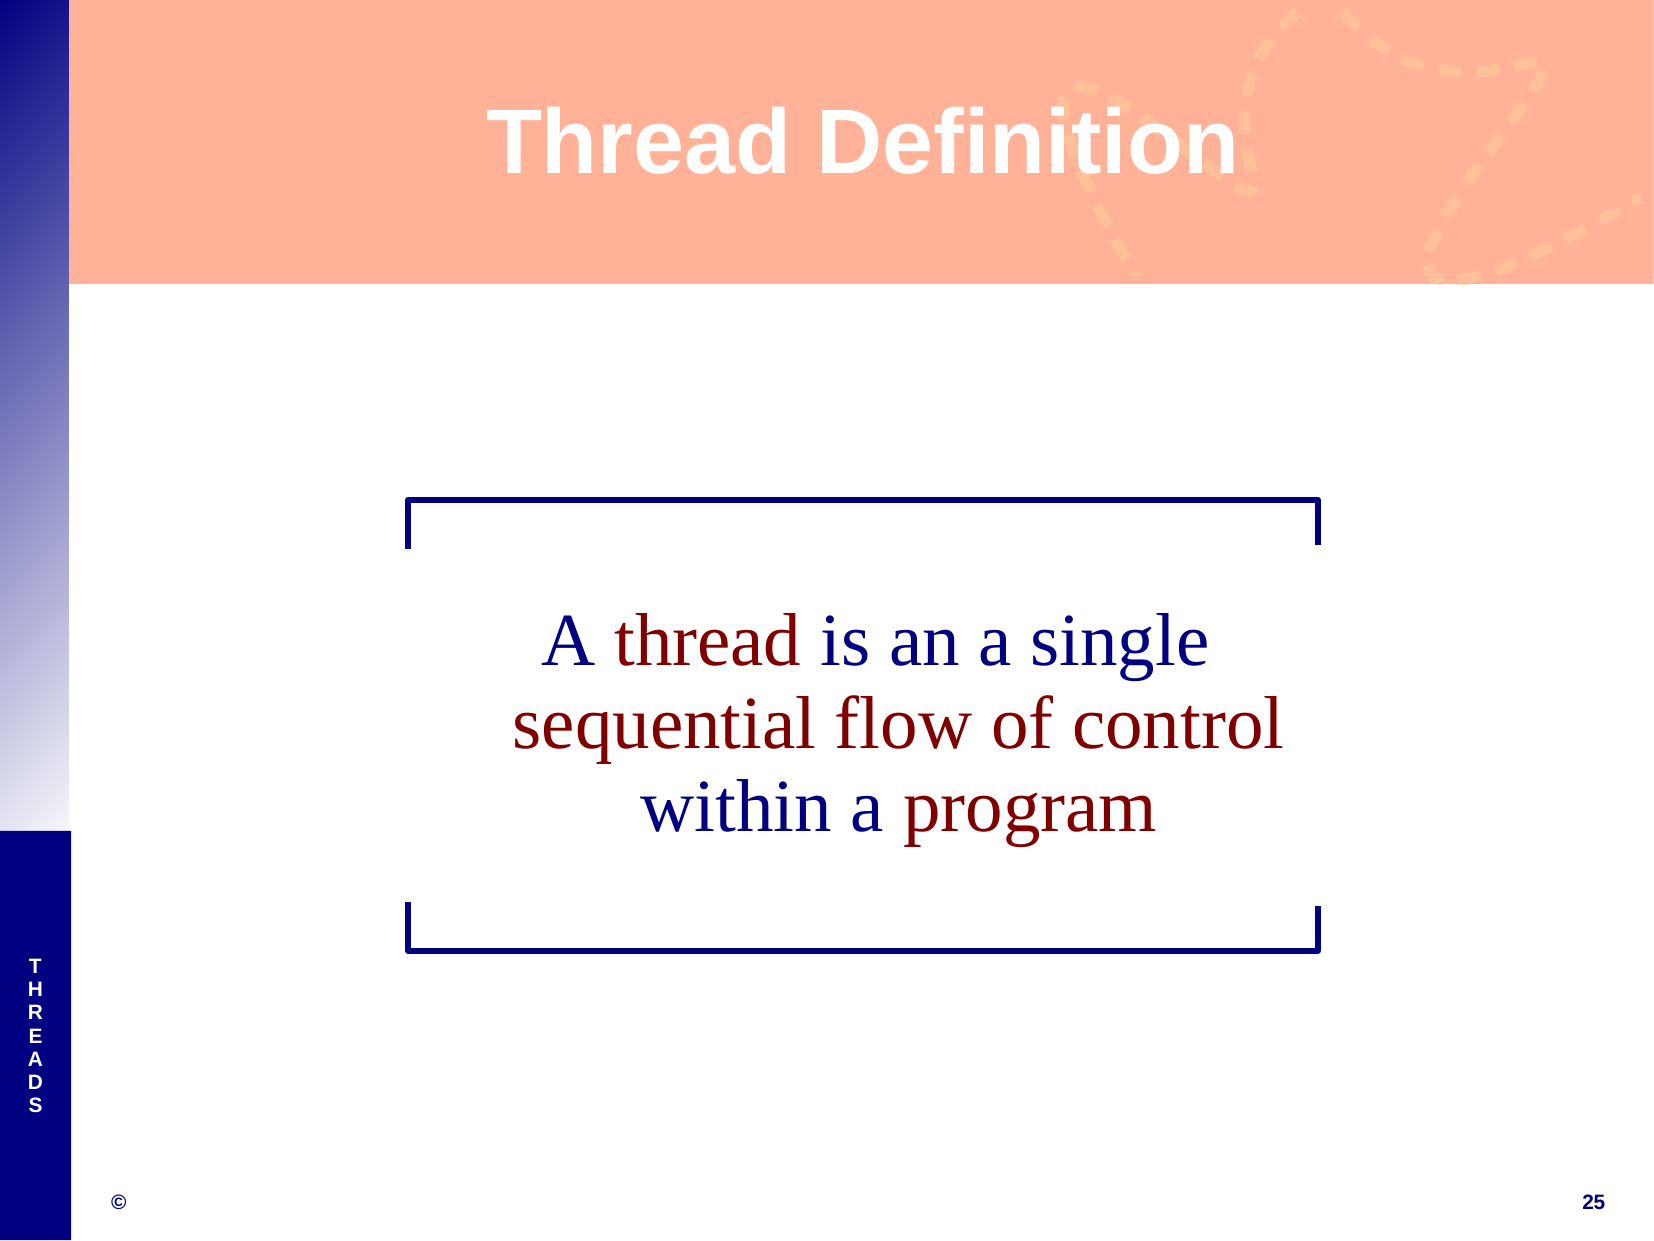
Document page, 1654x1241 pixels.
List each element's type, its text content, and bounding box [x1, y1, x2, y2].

title Thread Definition [72, 37, 1654, 246]
text_box A thread is an a single sequential flow of control within a program [424, 466, 1302, 980]
text_box T H R E A D S [0, 830, 71, 1241]
